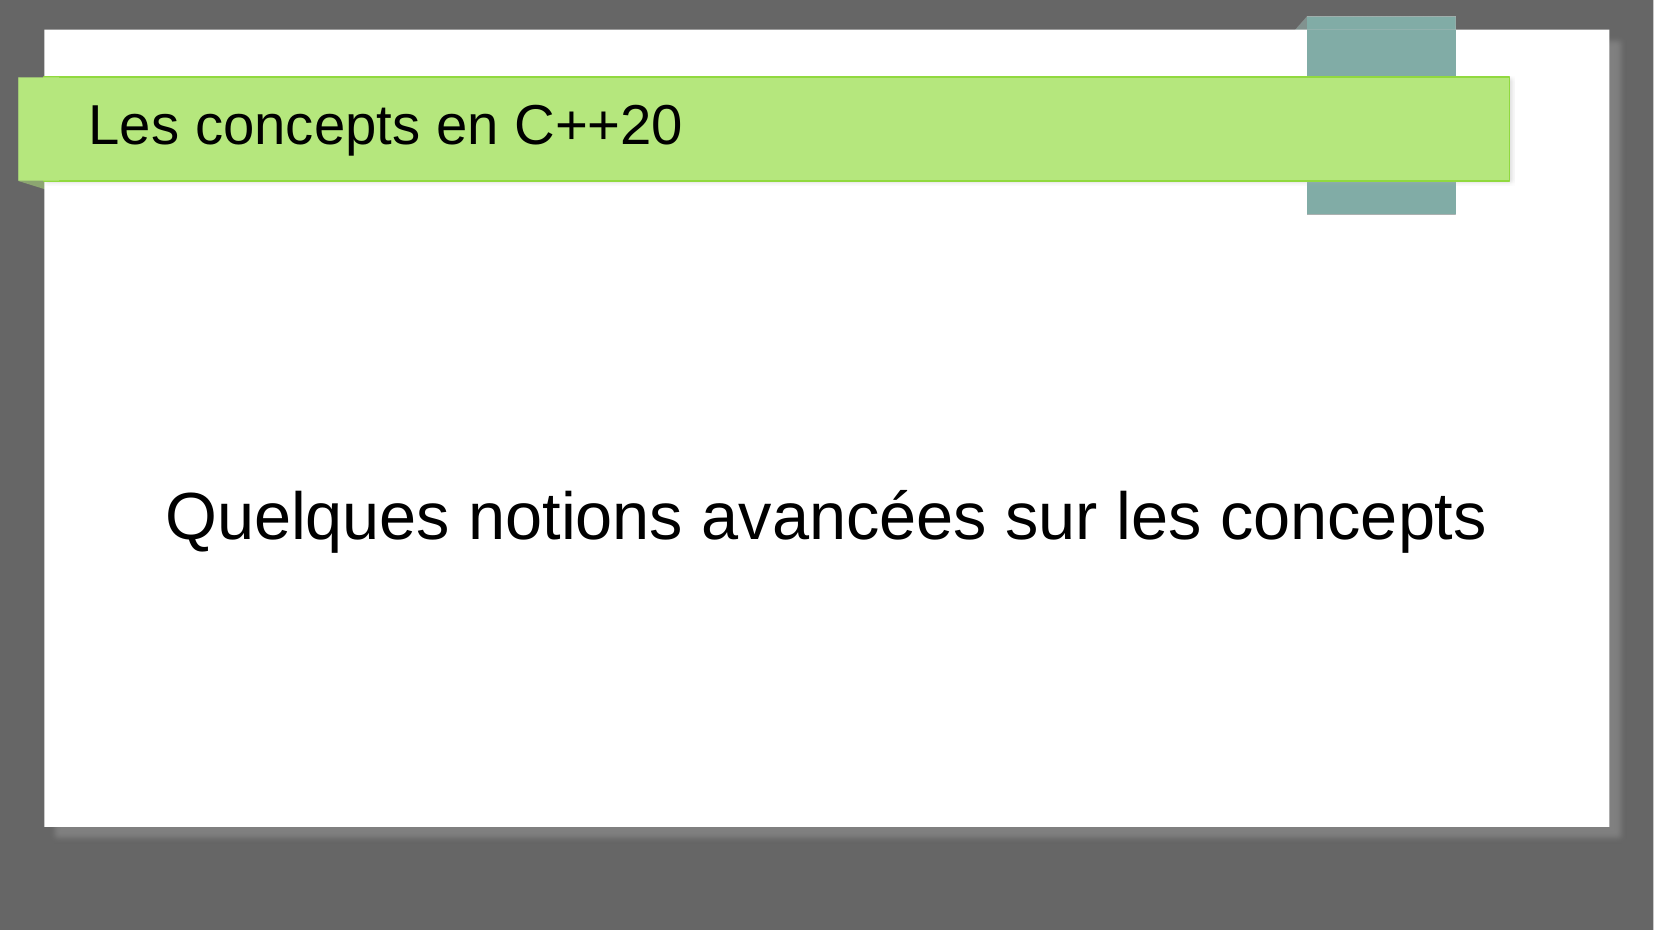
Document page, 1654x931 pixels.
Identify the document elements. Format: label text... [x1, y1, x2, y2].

title Les concepts en C++20 [88, 73, 1506, 178]
subtitle Quelques notions avancées sur les concepts [88, 221, 1565, 813]
